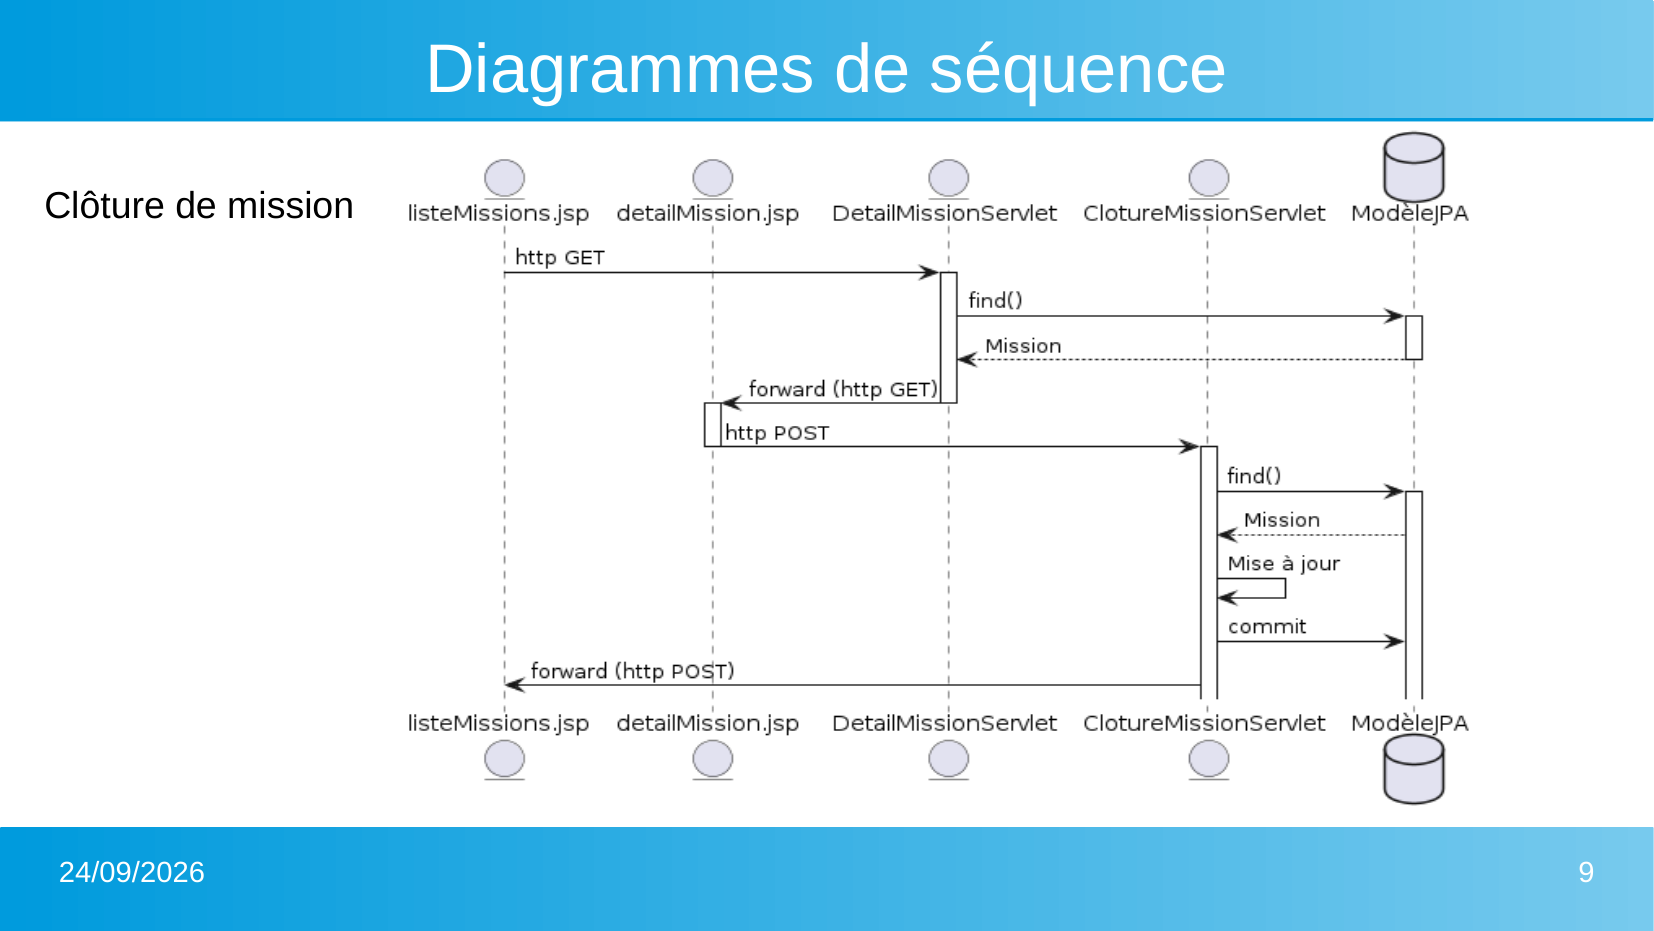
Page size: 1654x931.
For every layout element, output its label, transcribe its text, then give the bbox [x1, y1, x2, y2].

picture [400, 125, 1477, 827]
title Diagrammes de séquence [59, 29, 1595, 108]
text_box Clôture de mission [29, 177, 443, 234]
